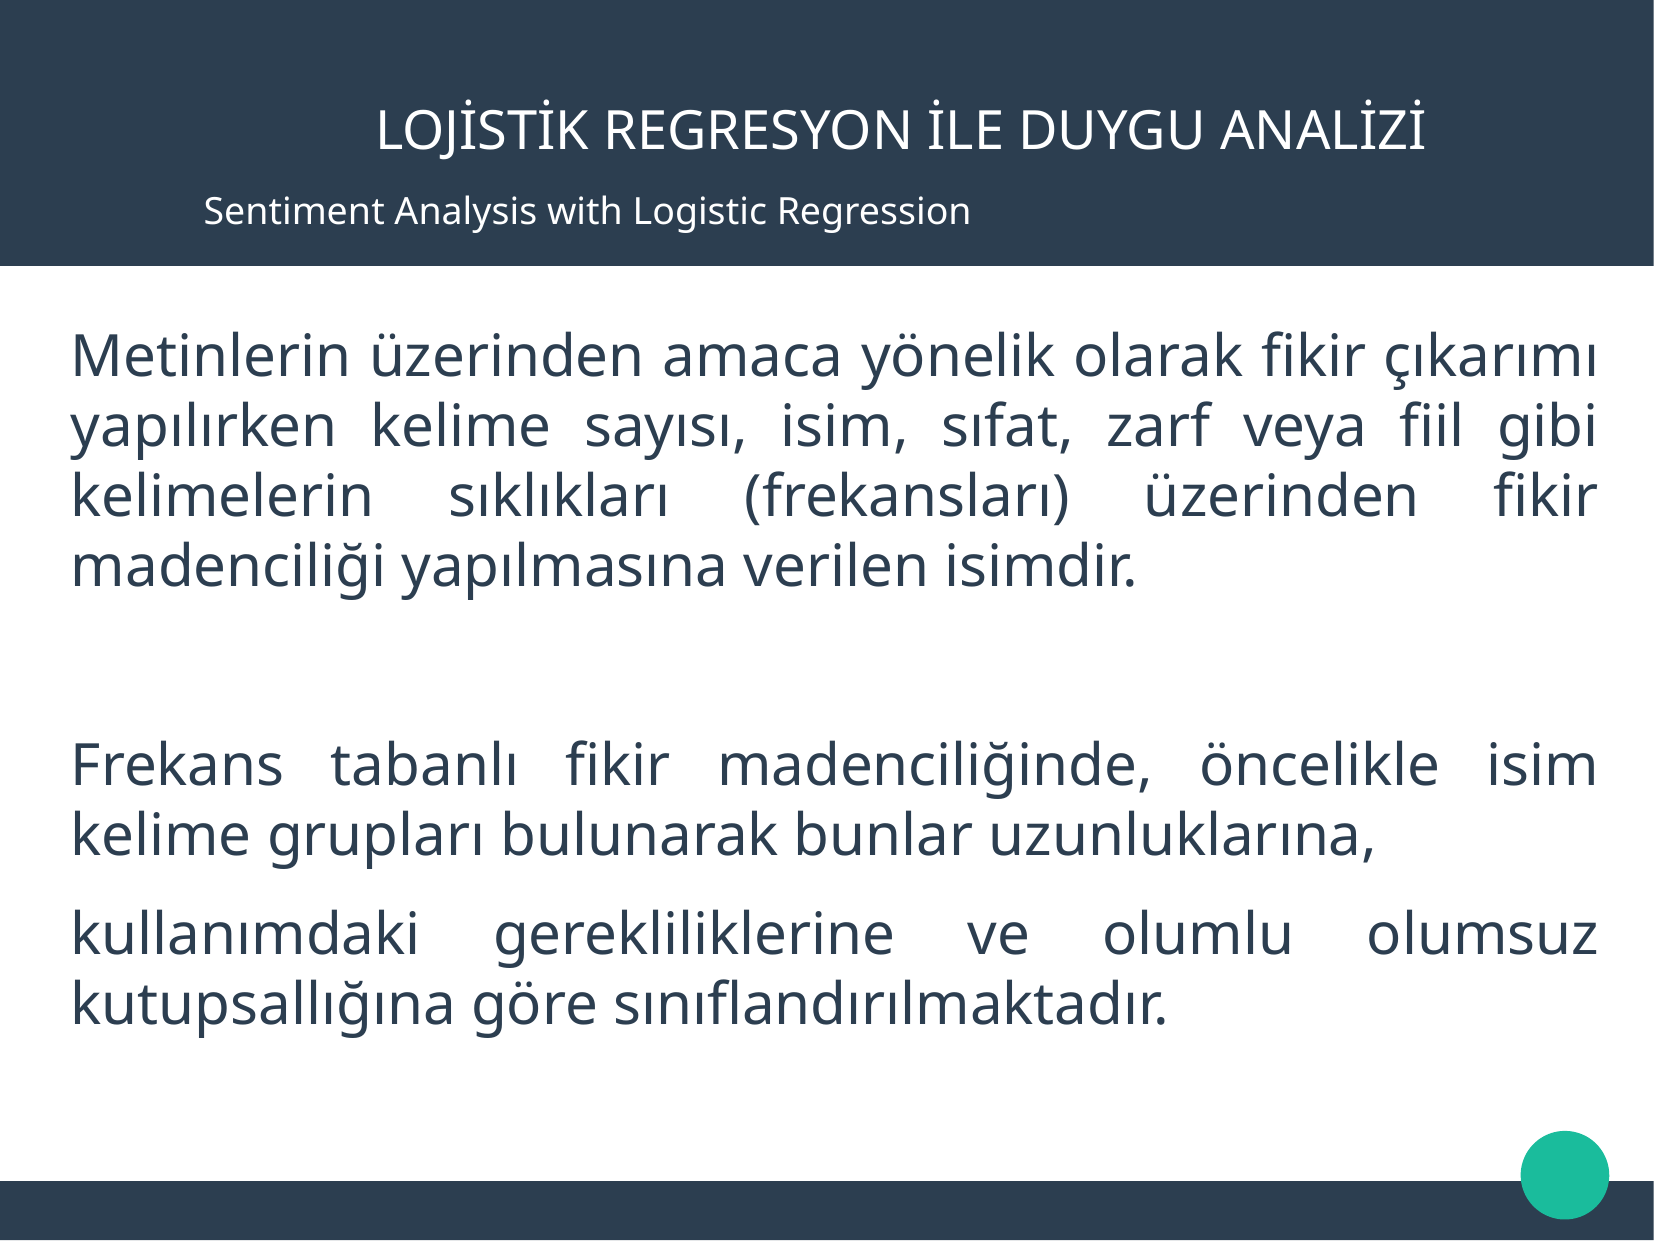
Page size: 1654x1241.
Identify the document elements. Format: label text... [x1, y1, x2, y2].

title LOJİSTİK REGRESYON İLE DUYGU ANALİZİ [59, 49, 1595, 207]
text_box [59, 188, 1359, 366]
text_box Sentiment Analysis with Logistic Regression [188, 177, 1312, 236]
subtitle Metinlerin üzerinden amaca yönelik olarak fikir çıkarımı yapılırken kelime sayısı, isim, sıfat, zarf veya fiil gibi kelimelerin sıklıkları (frekansları) üzerinden fikir madenciliği yapılmasına verilen isimdir. Frekans tabanlı fikir madenciliğinde, öncelikle isim kelime grupları bulunarak bunlar uzunluklarına, kullanımdaki gerekliliklerine ve olumlu olumsuz kutupsallığına göre sınıflandırılmaktadır. [70, 338, 1607, 1016]
